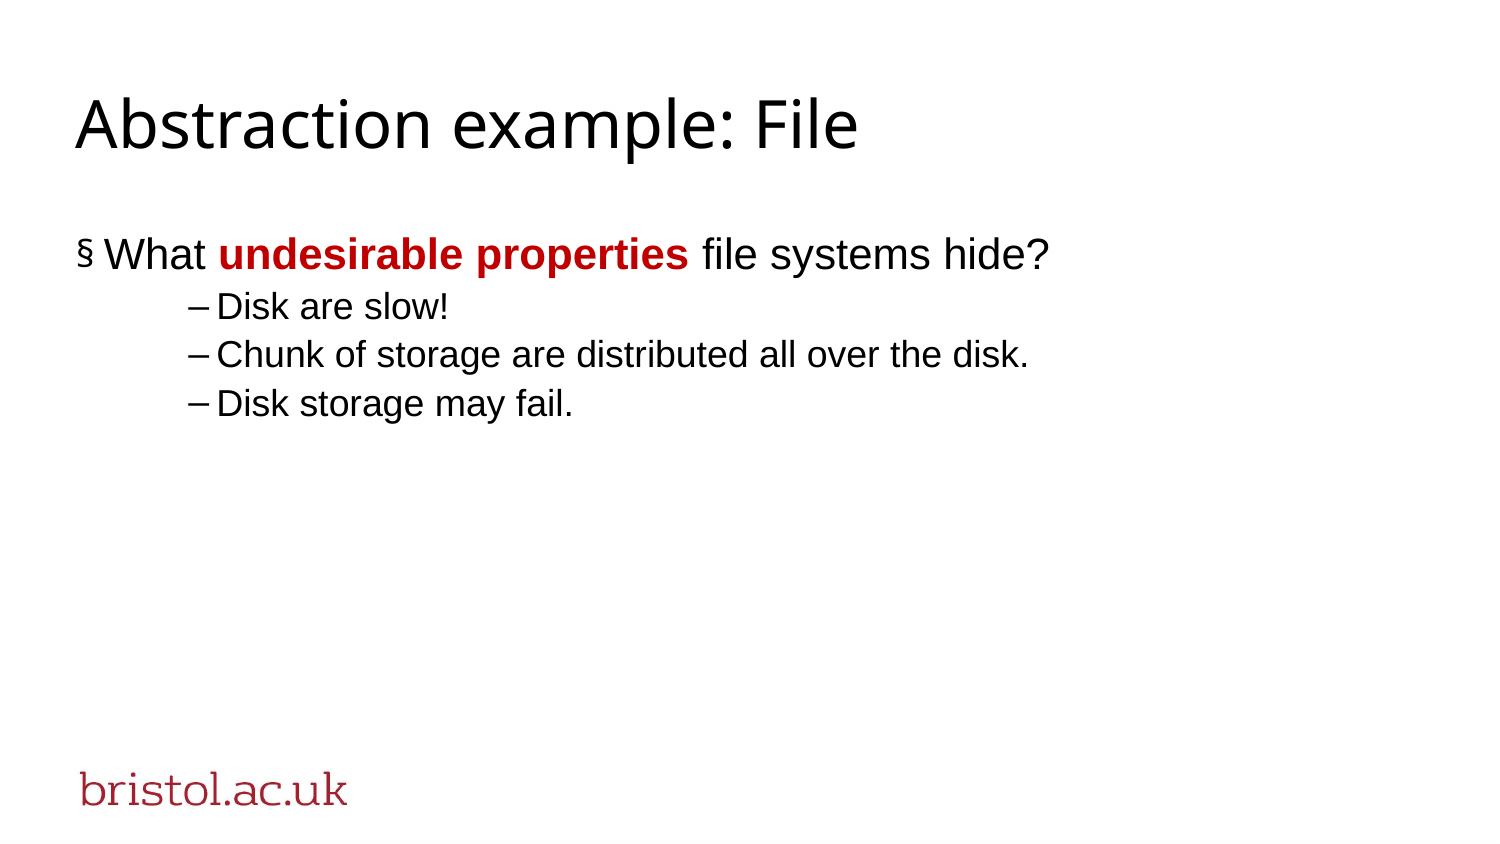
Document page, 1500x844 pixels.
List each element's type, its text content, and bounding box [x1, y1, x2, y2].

list What undesirable properties file systems hide? Disk are slow! Chunk of storage are distributed all over the disk. Disk storage may fail. [60, 224, 1440, 699]
title Abstraction example: File [60, 44, 1440, 209]
